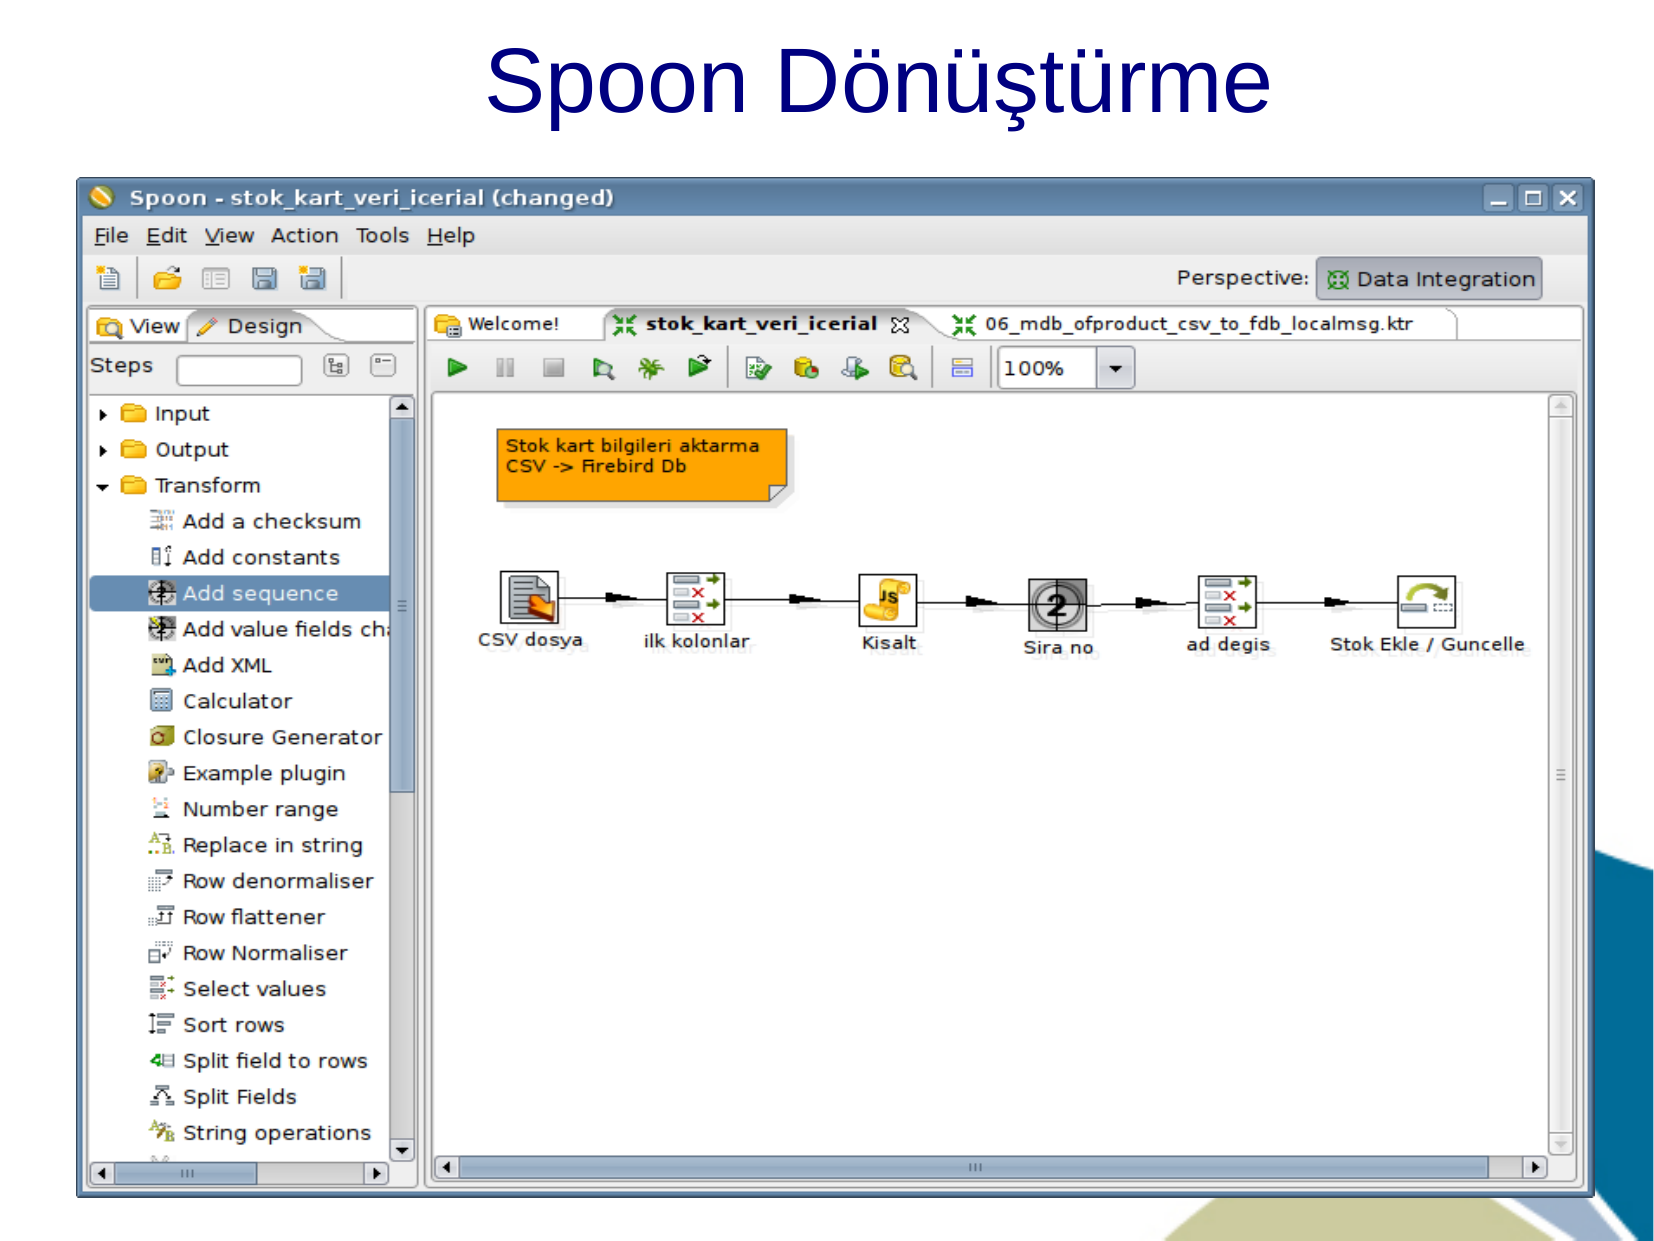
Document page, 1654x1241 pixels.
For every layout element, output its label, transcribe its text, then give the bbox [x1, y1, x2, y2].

picture [76, 177, 1654, 1241]
text_box Spoon Dönüştürme [401, 29, 1359, 133]
